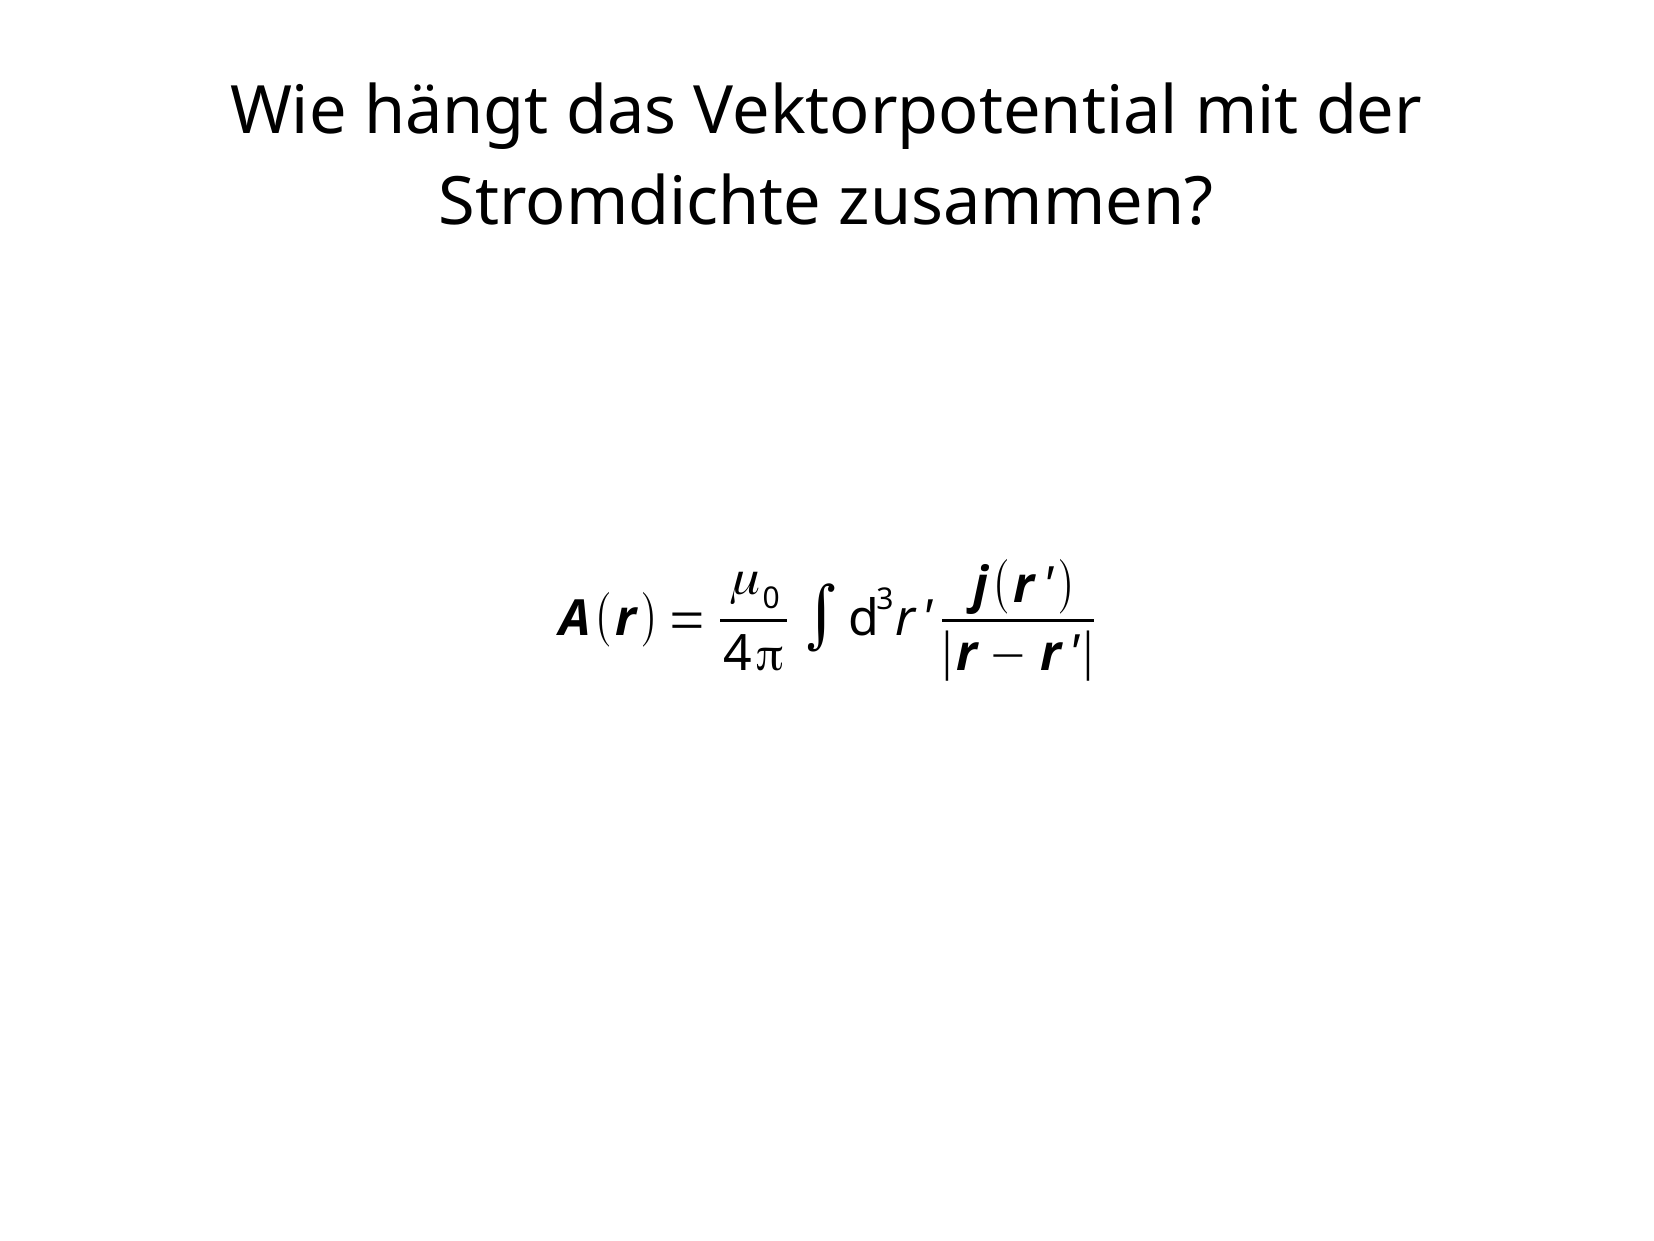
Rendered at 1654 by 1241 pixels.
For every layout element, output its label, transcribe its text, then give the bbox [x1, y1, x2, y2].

chart [549, 555, 1104, 685]
title Wie hängt das Vektorpotential mit der Stromdichte zusammen? [82, 49, 1571, 257]
